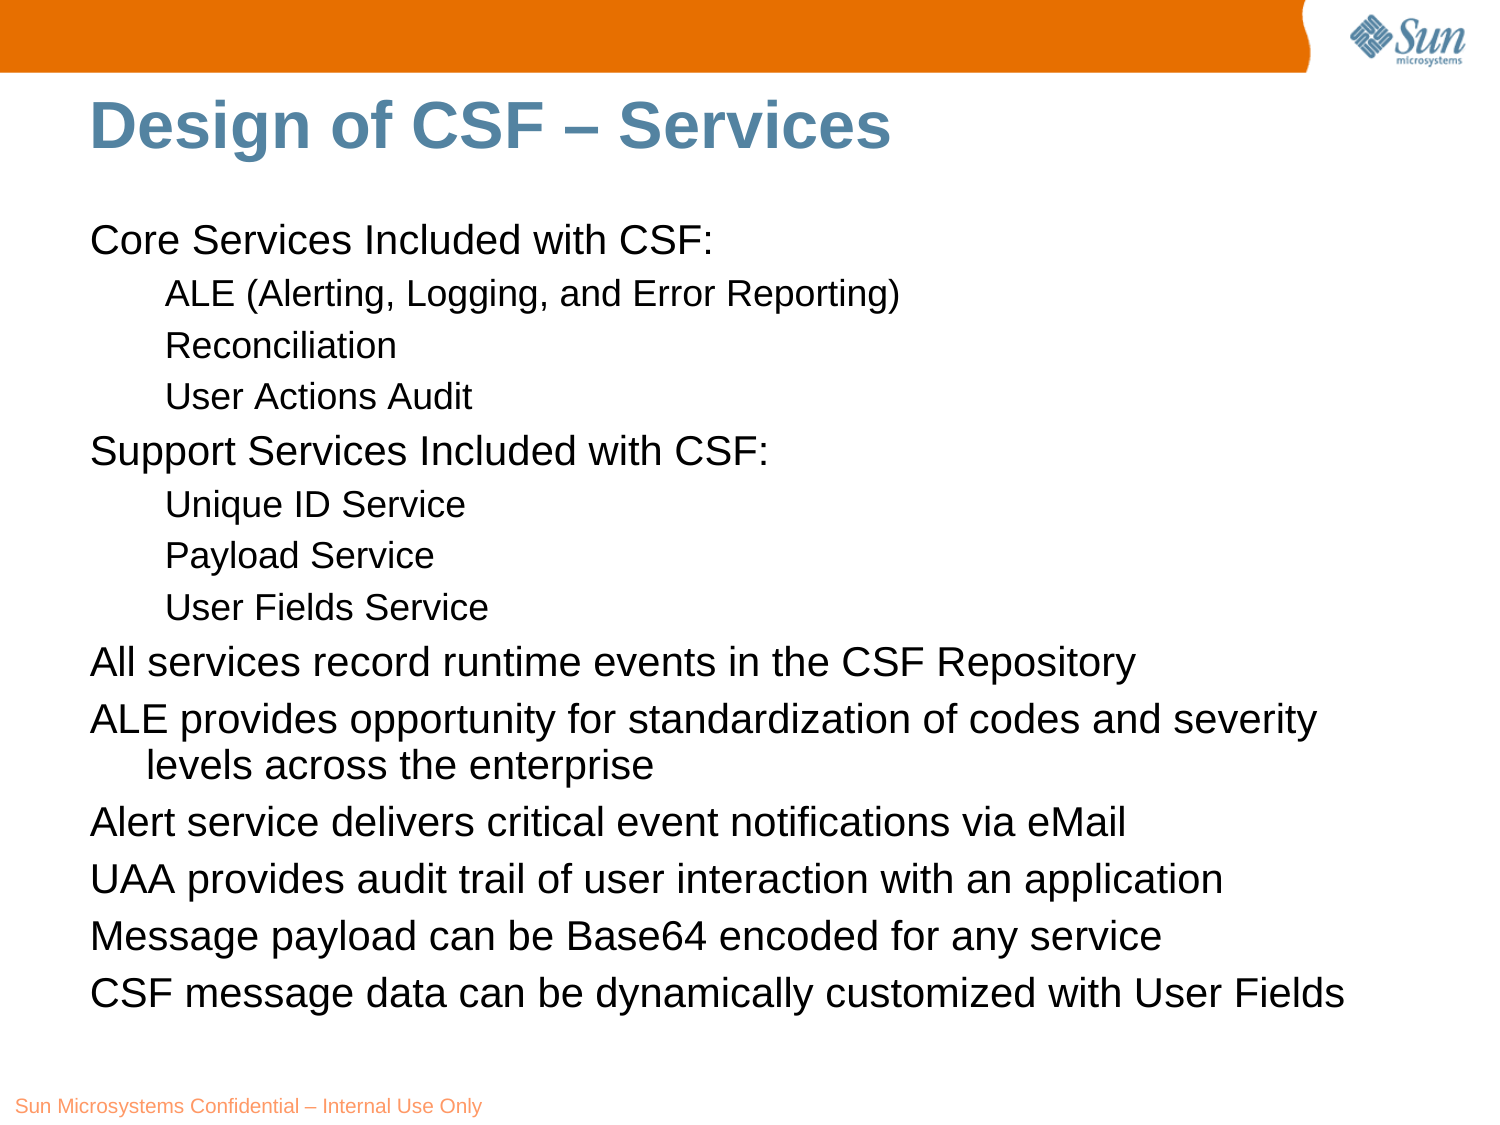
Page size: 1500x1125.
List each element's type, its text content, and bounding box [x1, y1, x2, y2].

title Design of CSF – Services [75, 79, 1426, 209]
list Core Services Included with CSF: ALE (Alerting, Logging, and Error Reporting) Reconciliation User Actions Audit Support Services Included with CSF: Unique ID Service Payload Service User Fields Service All services record runtime events in the CSF Repository ALE provides opportunity for standardization of codes and severity levels across the enterprise Alert service delivers critical event notifications via eMail UAA provides audit trail of user interaction with an application Message payload can be Base64 encoded for any service CSF message data can be dynamically customized with User Fields [75, 209, 1426, 1062]
picture [0, 0, 1500, 75]
